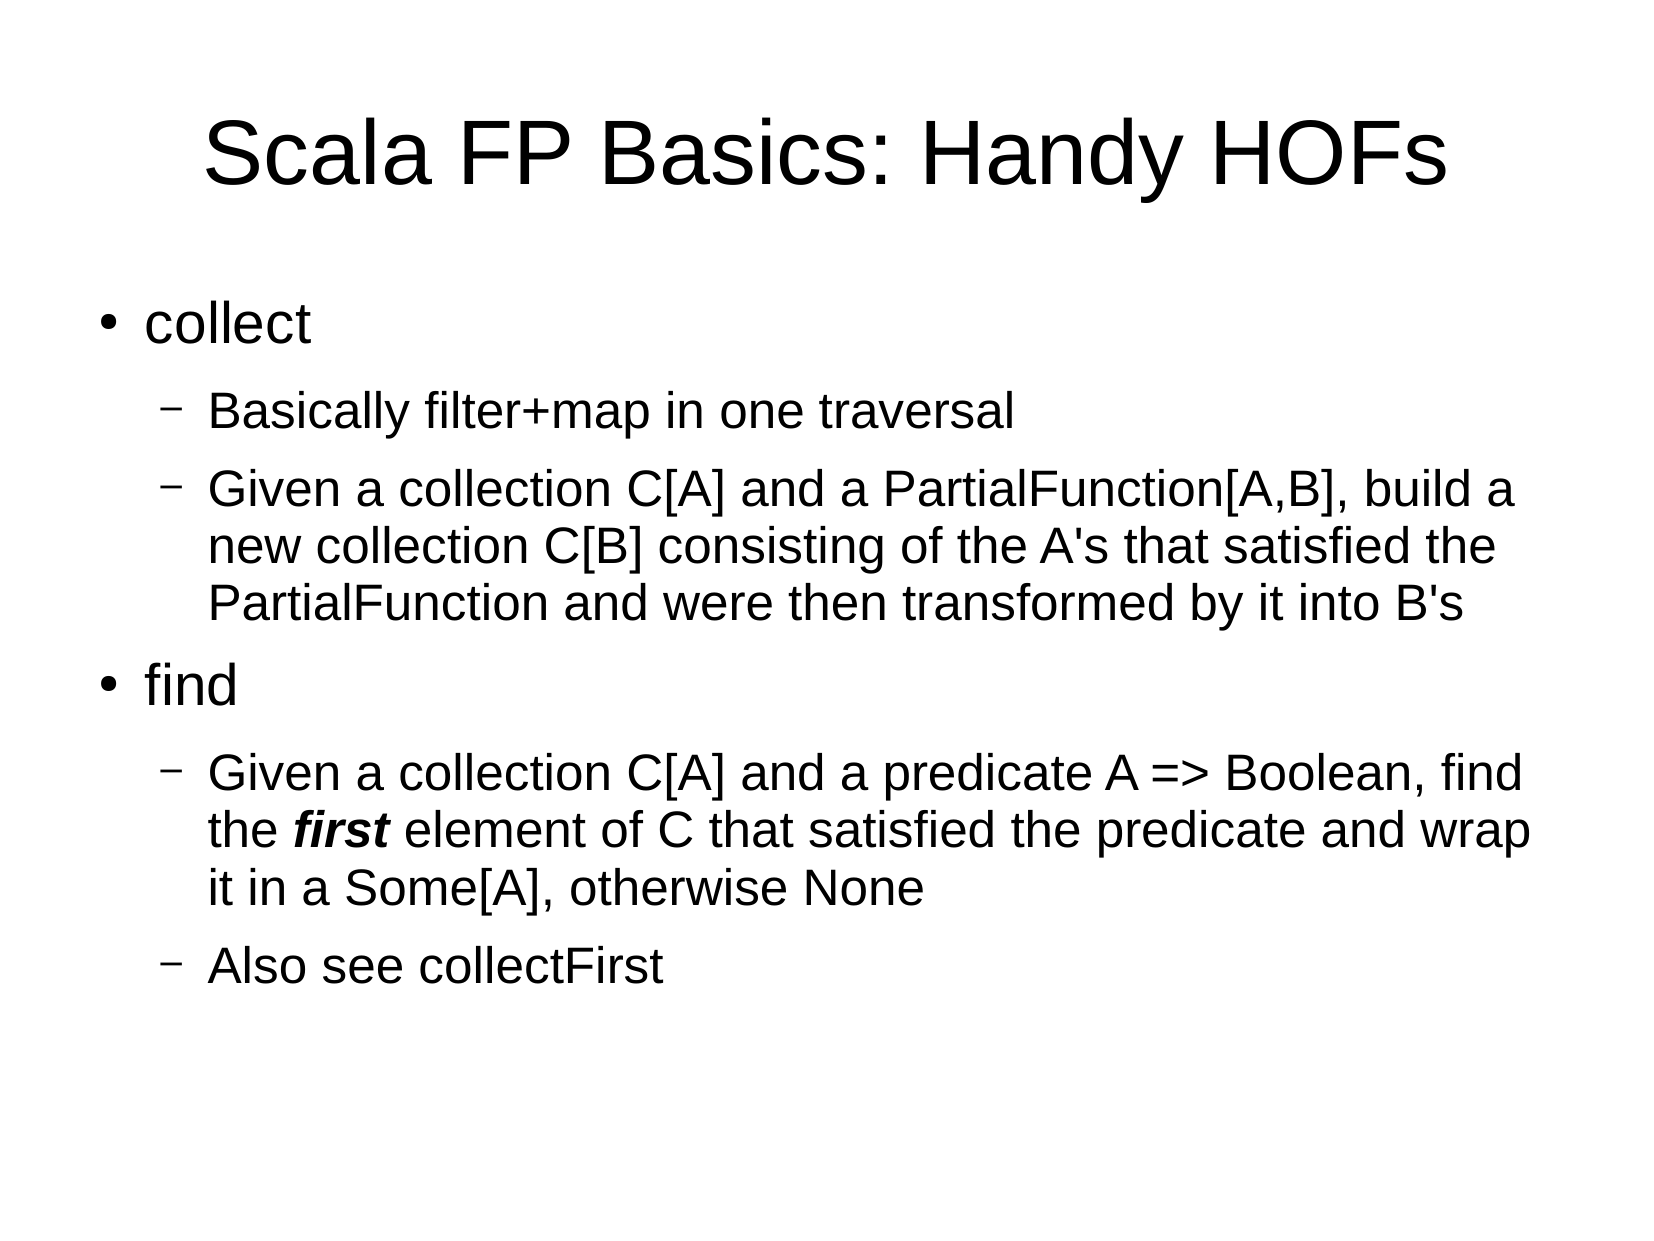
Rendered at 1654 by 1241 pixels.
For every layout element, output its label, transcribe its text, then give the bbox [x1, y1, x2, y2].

title Scala FP Basics: Handy HOFs [82, 49, 1571, 257]
list collect Basically filter+map in one traversal Given a collection C[A] and a PartialFunction[A,B], build a new collection C[B] consisting of the A's that satisfied the PartialFunction and were then transformed by it into B's find Given a collection C[A] and a predicate A => Boolean, find the first element of C that satisfied the predicate and wrap it in a Some[A], otherwise None Also see collectFirst [82, 290, 1571, 1010]
